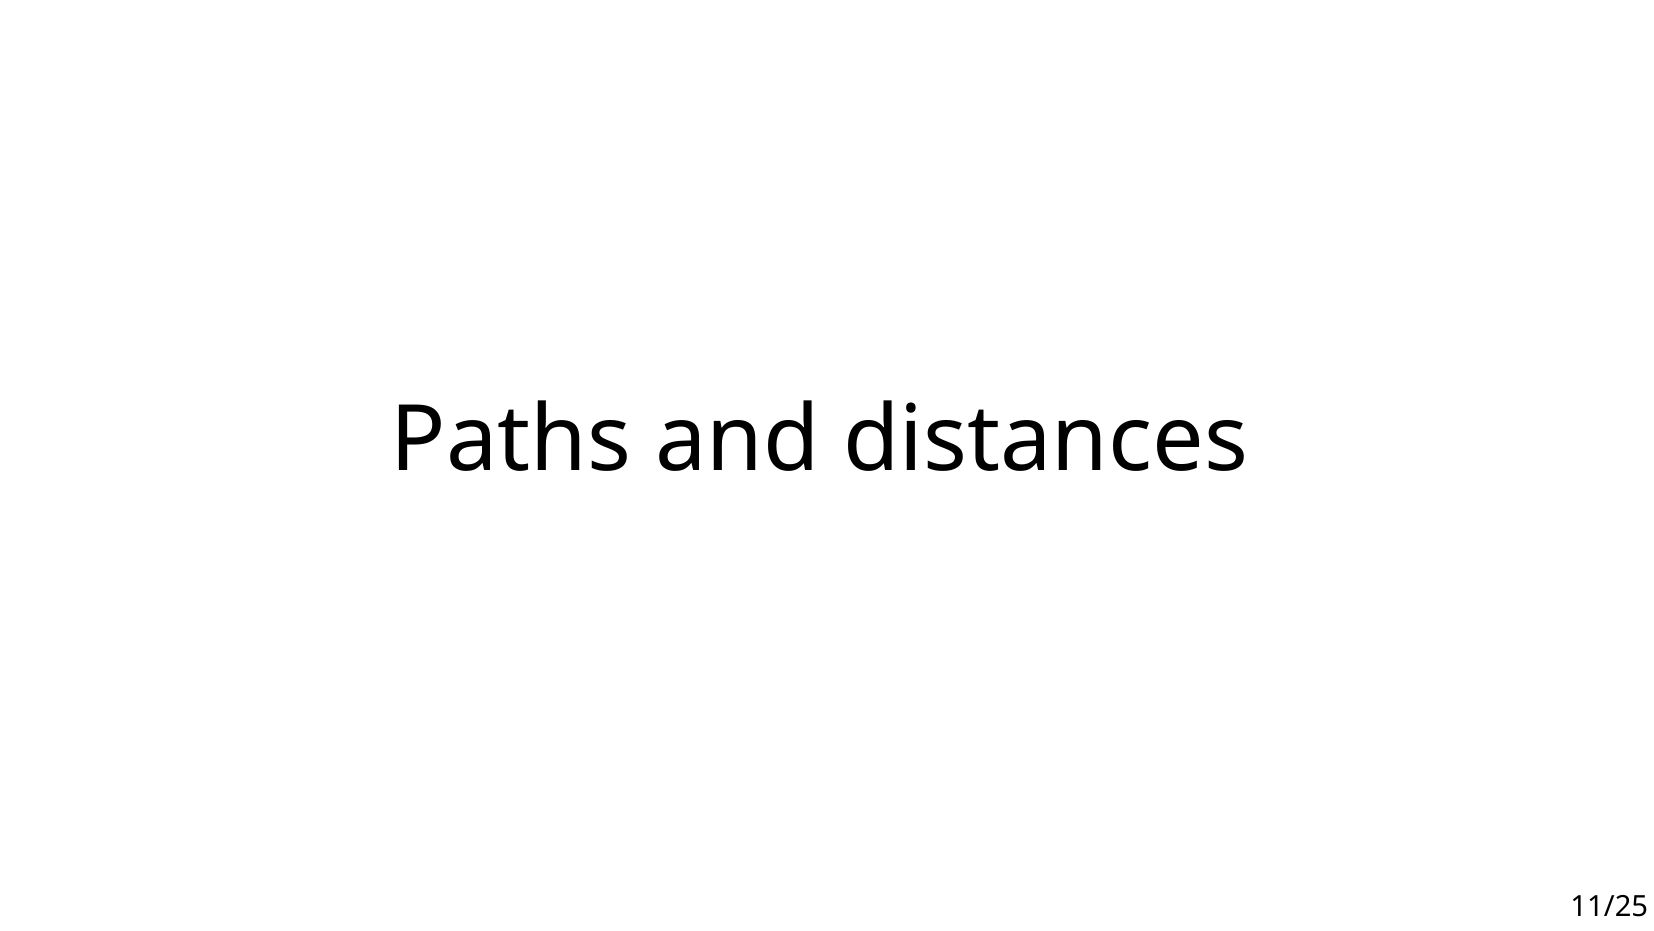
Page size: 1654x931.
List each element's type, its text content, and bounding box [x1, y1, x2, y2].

title Paths and distances [75, 356, 1565, 513]
